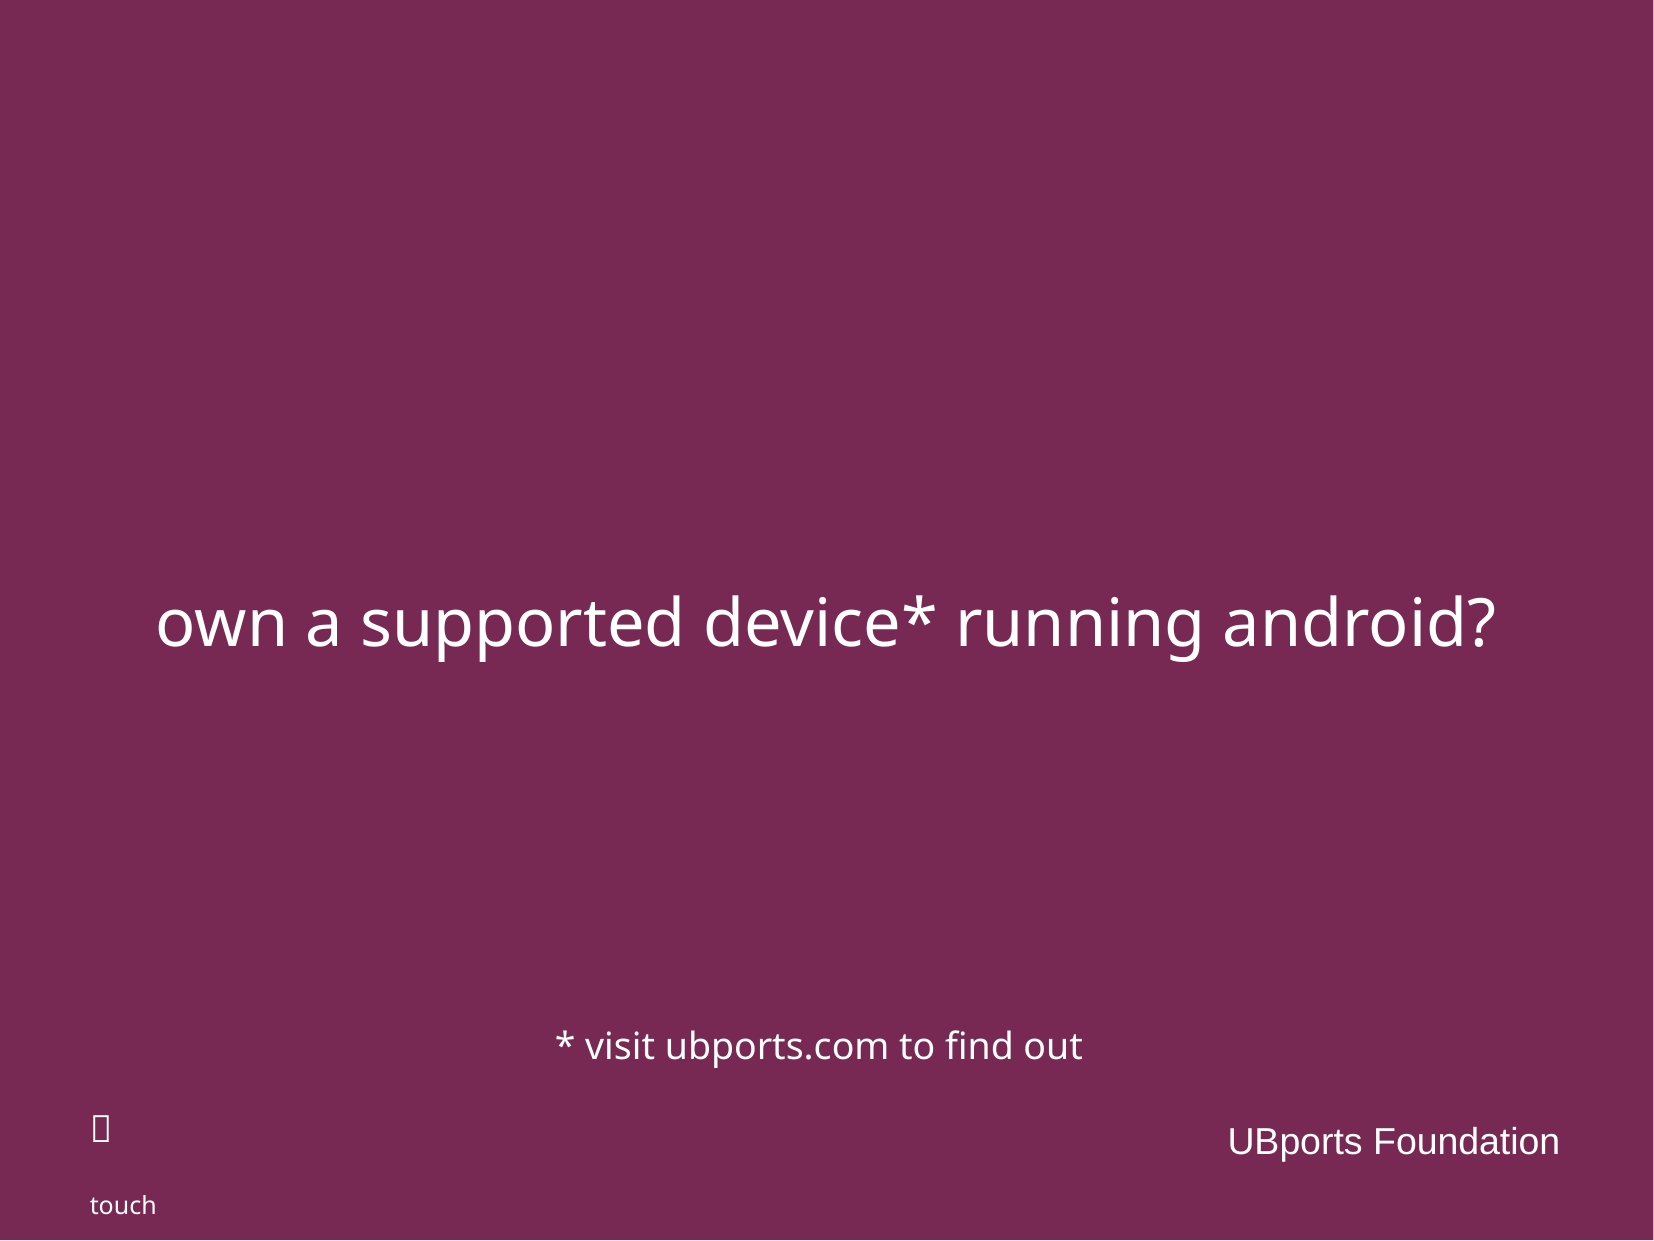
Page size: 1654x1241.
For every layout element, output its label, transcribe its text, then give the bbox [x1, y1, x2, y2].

subtitle own a supported device* running android? [82, 569, 1571, 671]
text_box * visit ubports.com to find out [75, 994, 1564, 1096]
